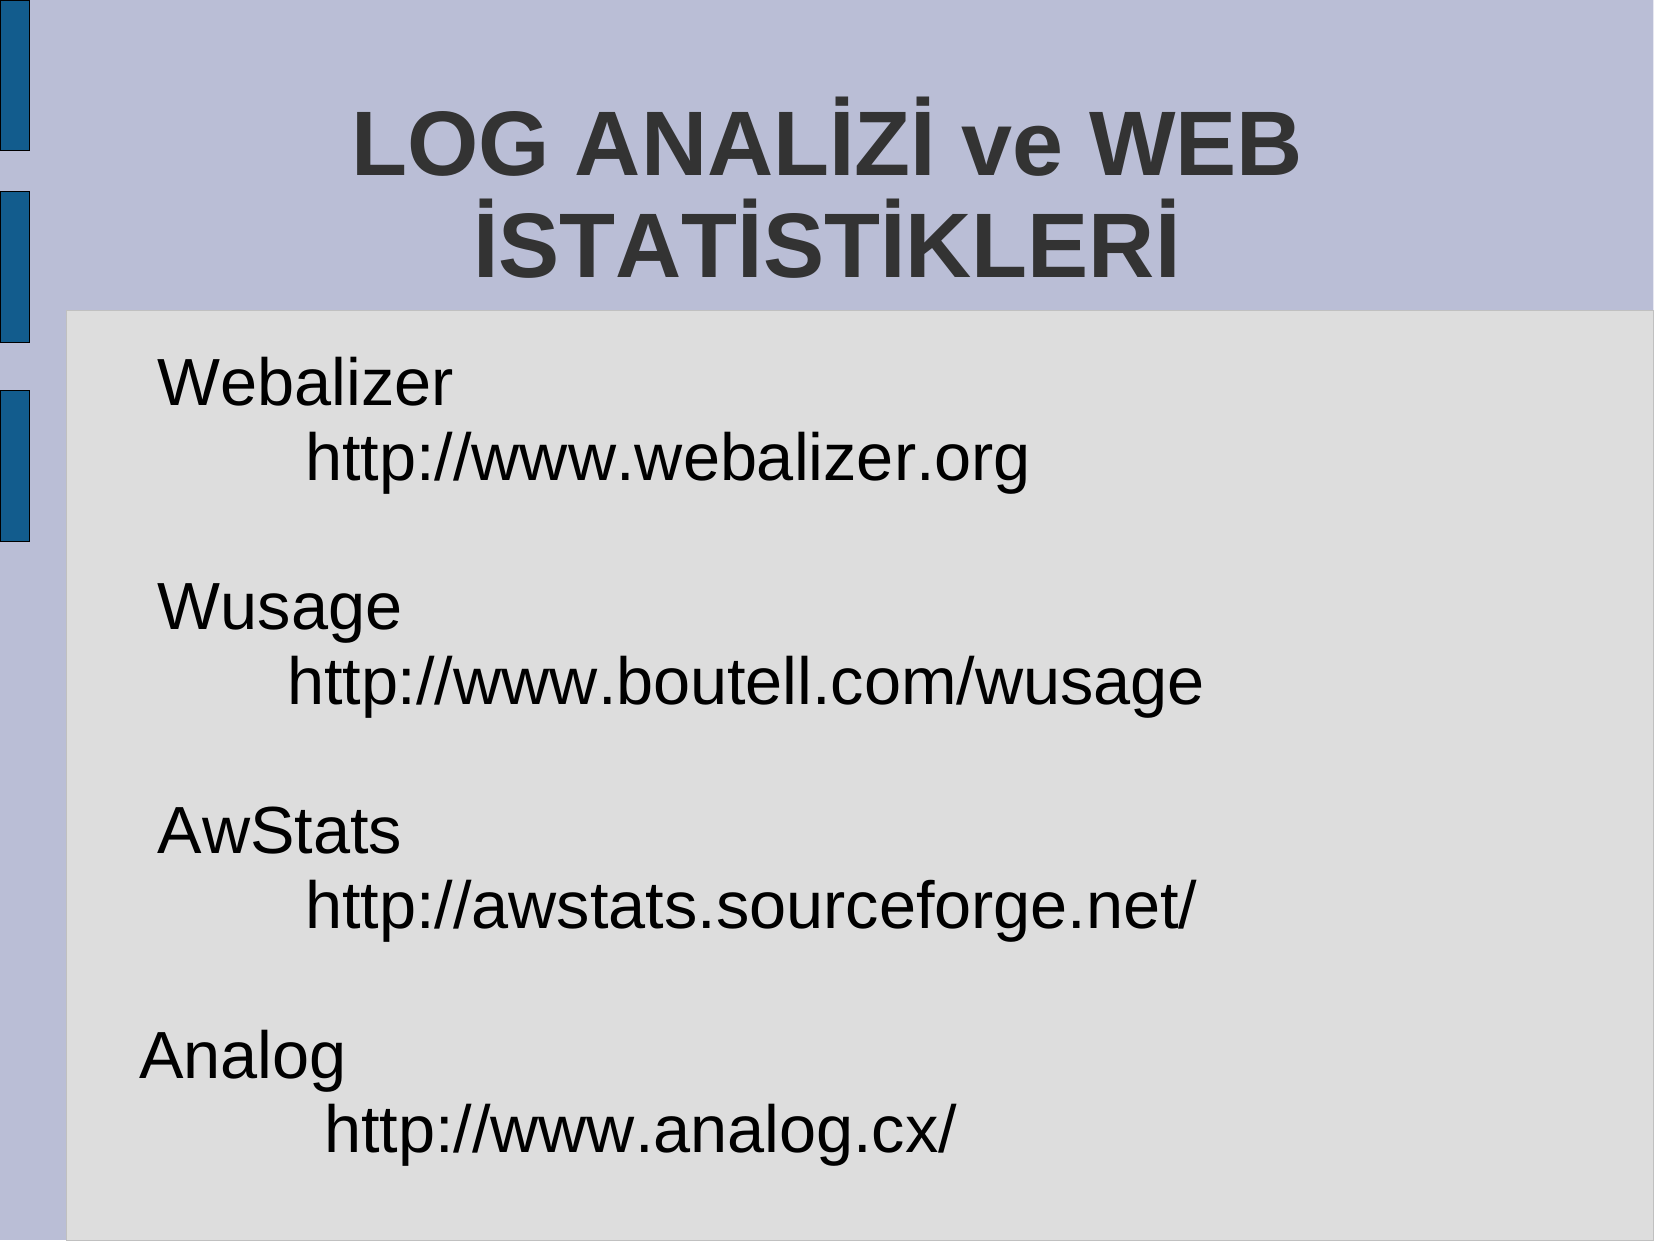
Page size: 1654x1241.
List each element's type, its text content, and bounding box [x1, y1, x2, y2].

list Webalizer http://www.webalizer.org Wusage http://www.boutell.com/wusage AwStats http://awstats.sourceforge.net/ Analog http://www.analog.cx/ [121, 344, 1534, 1241]
title LOG ANALİZİ ve WEB İSTATİSTİKLERİ [121, 87, 1534, 302]
